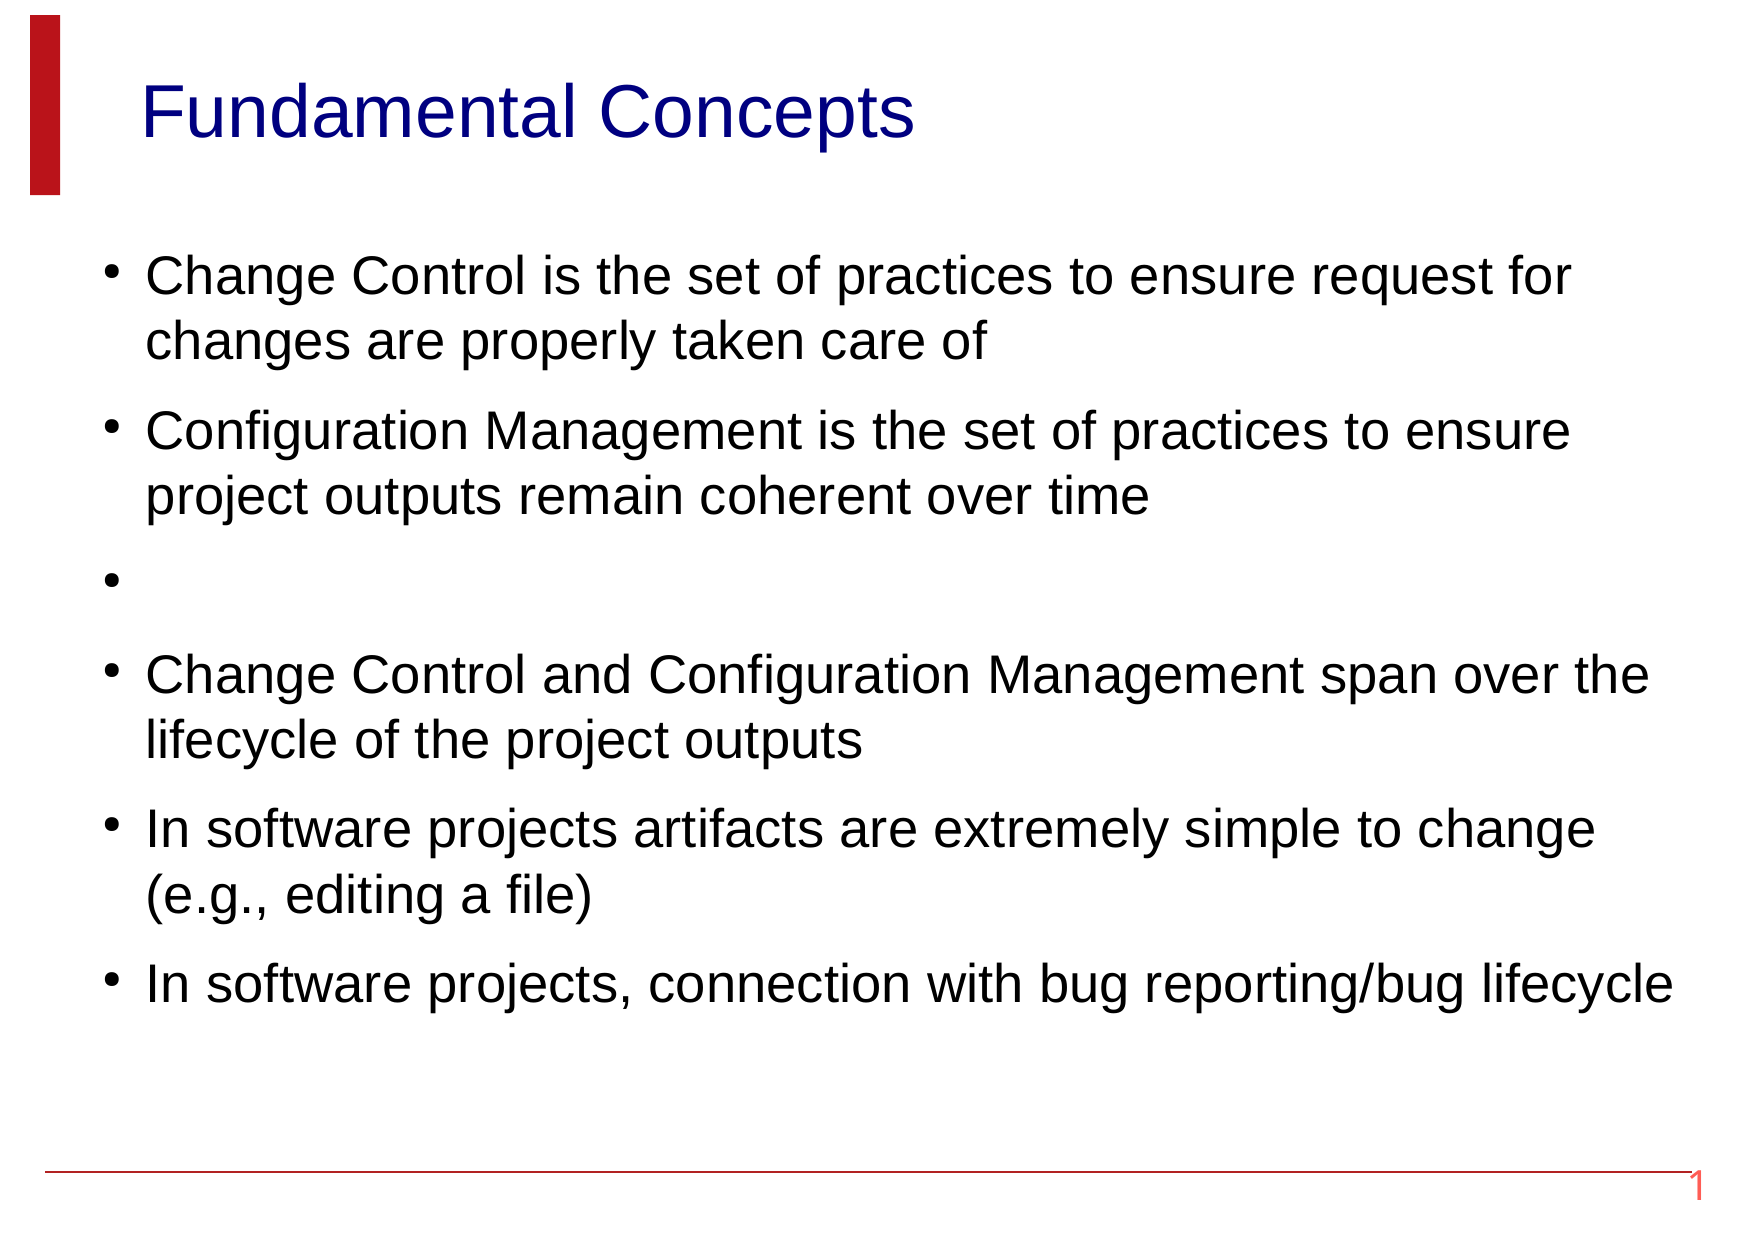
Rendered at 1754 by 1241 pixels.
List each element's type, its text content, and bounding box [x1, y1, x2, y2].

list Change Control is the set of practices to ensure request for changes are properly taken care of Configuration Management is the set of practices to ensure project outputs remain coherent over time Change Control and Configuration Management span over the lifecycle of the project outputs In software projects artifacts are extremely simple to change (e.g., editing a file) In software projects, connection with bug reporting/bug lifecycle [87, 240, 1696, 1081]
text_box <number> [1660, 1159, 1737, 1231]
title Fundamental Concepts [90, 19, 1726, 196]
